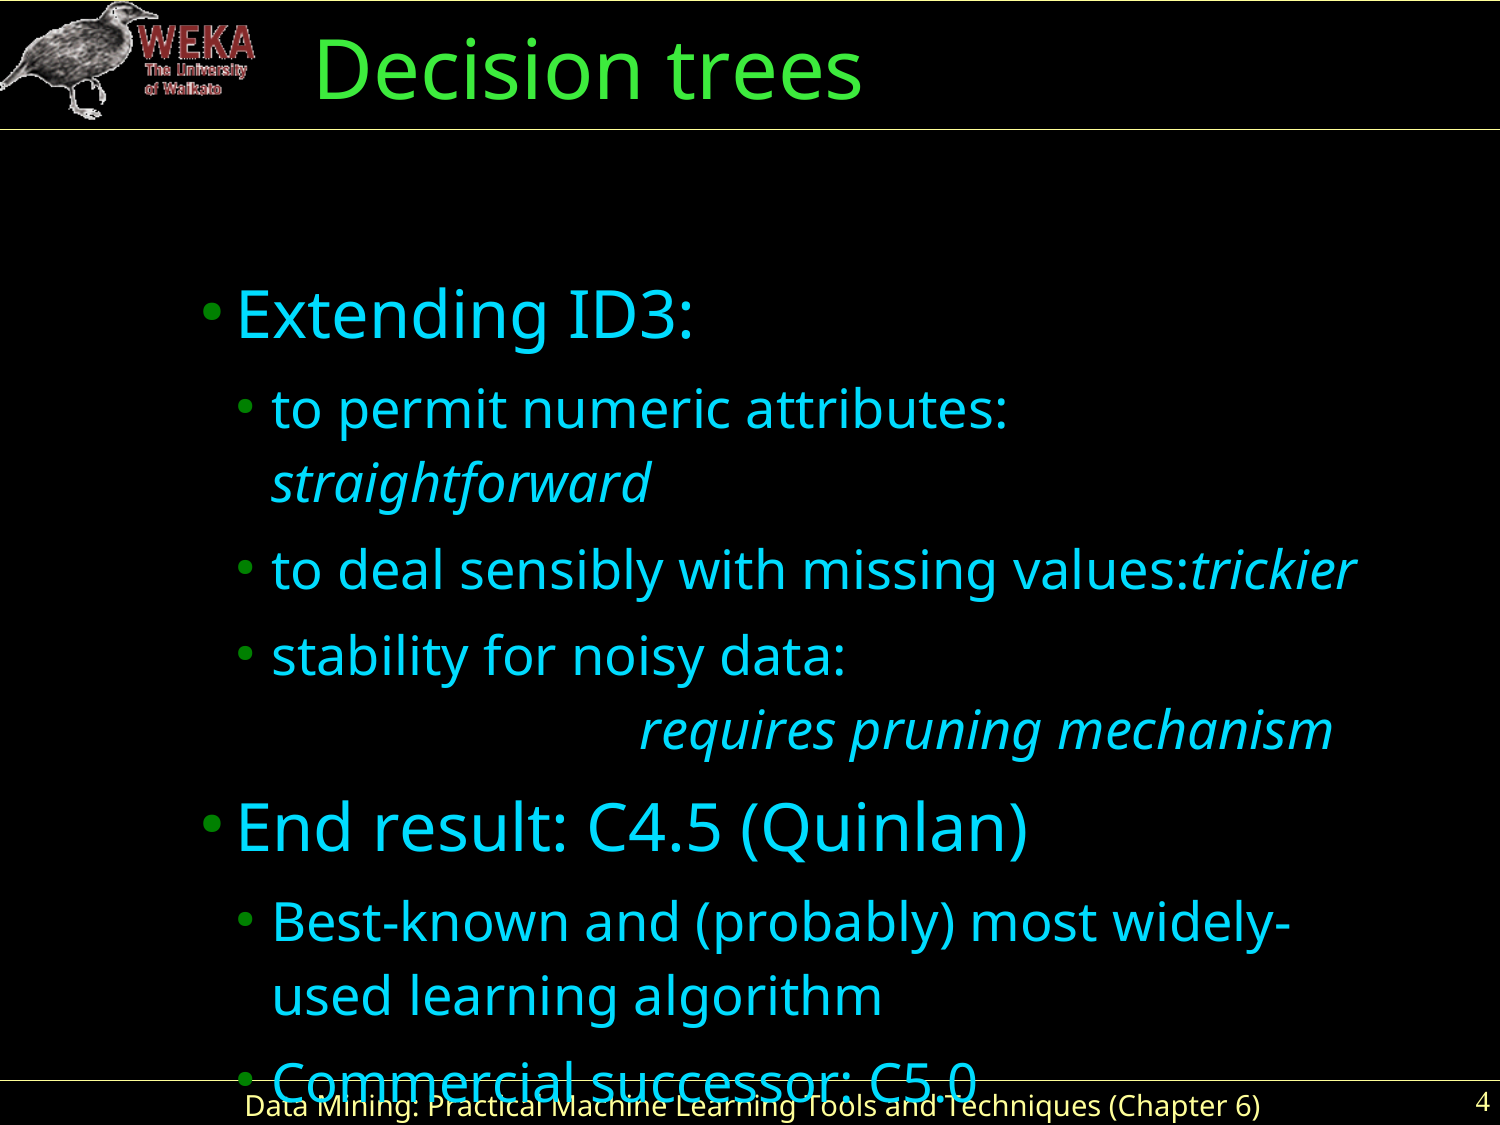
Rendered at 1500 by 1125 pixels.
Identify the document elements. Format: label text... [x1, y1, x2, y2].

picture [0, 1, 266, 129]
title Decision trees [297, 0, 1500, 148]
list Extending ID3: to permit numeric attributes: straightforward to deal sensibly with missing values: trickier stability for noisy data: requires pruning mechanism End result: C4.5 (Quinlan) Best-known and (probably) most widely-used learning algorithm Commercial successor: C5.0 [149, 260, 1388, 1041]
